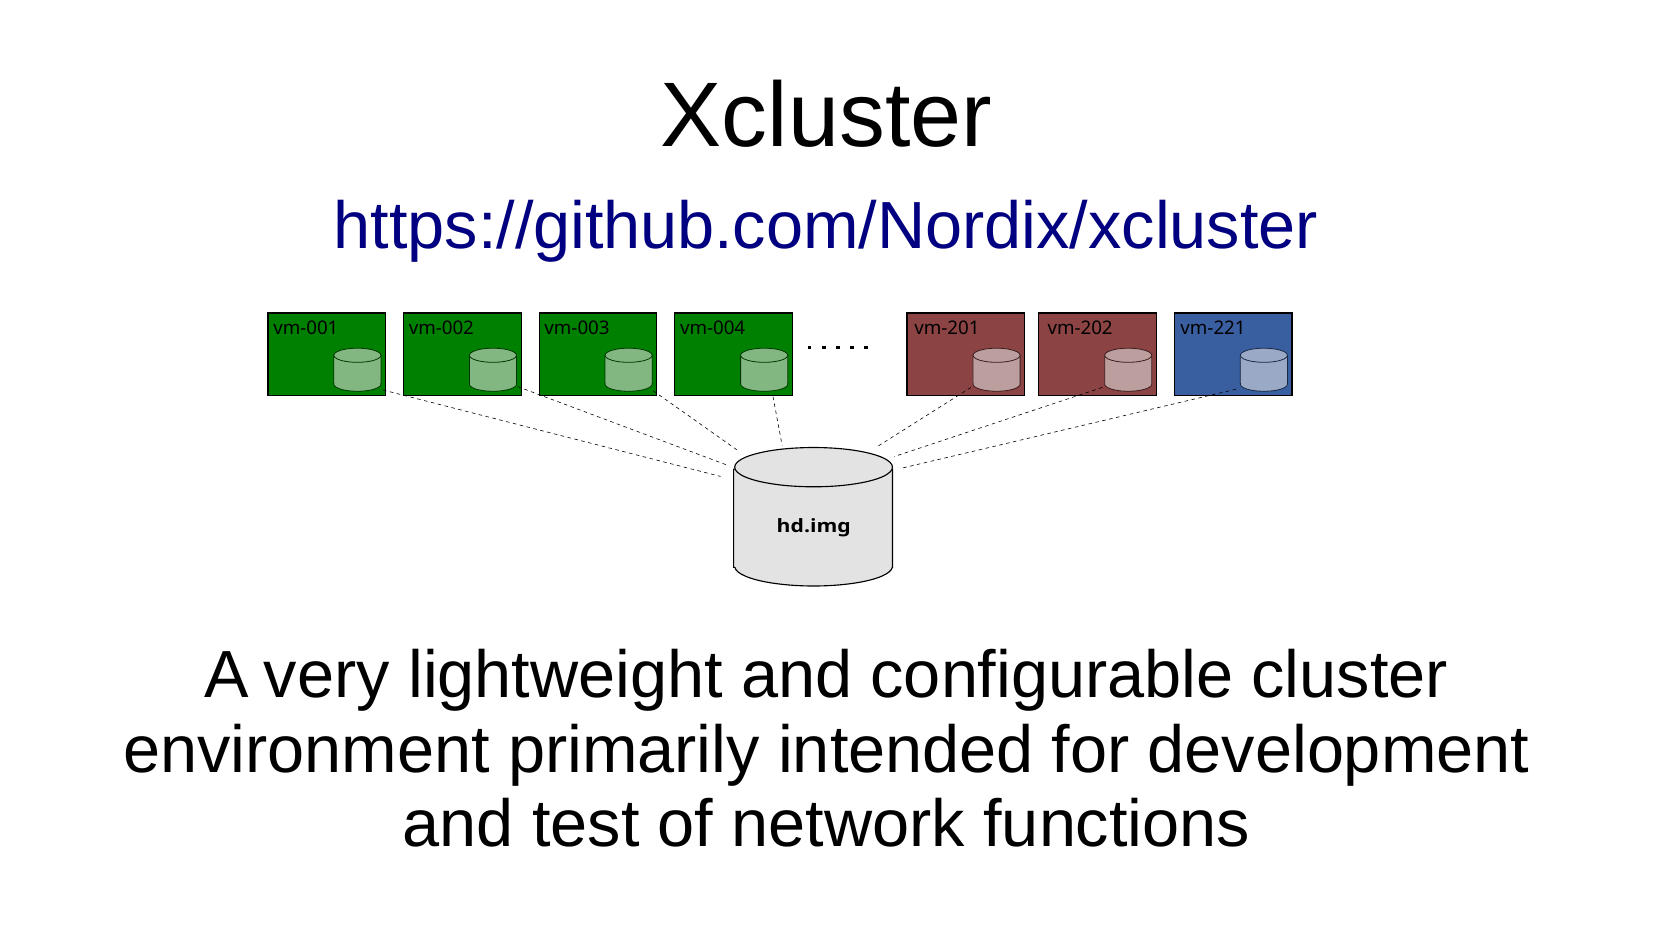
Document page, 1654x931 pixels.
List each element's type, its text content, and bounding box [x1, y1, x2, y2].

picture [255, 300, 1306, 599]
subtitle https://github.com/Nordix/xcluster A very lightweight and configurable cluster environment primarily intended for development and test of network functions [82, 38, 1571, 931]
